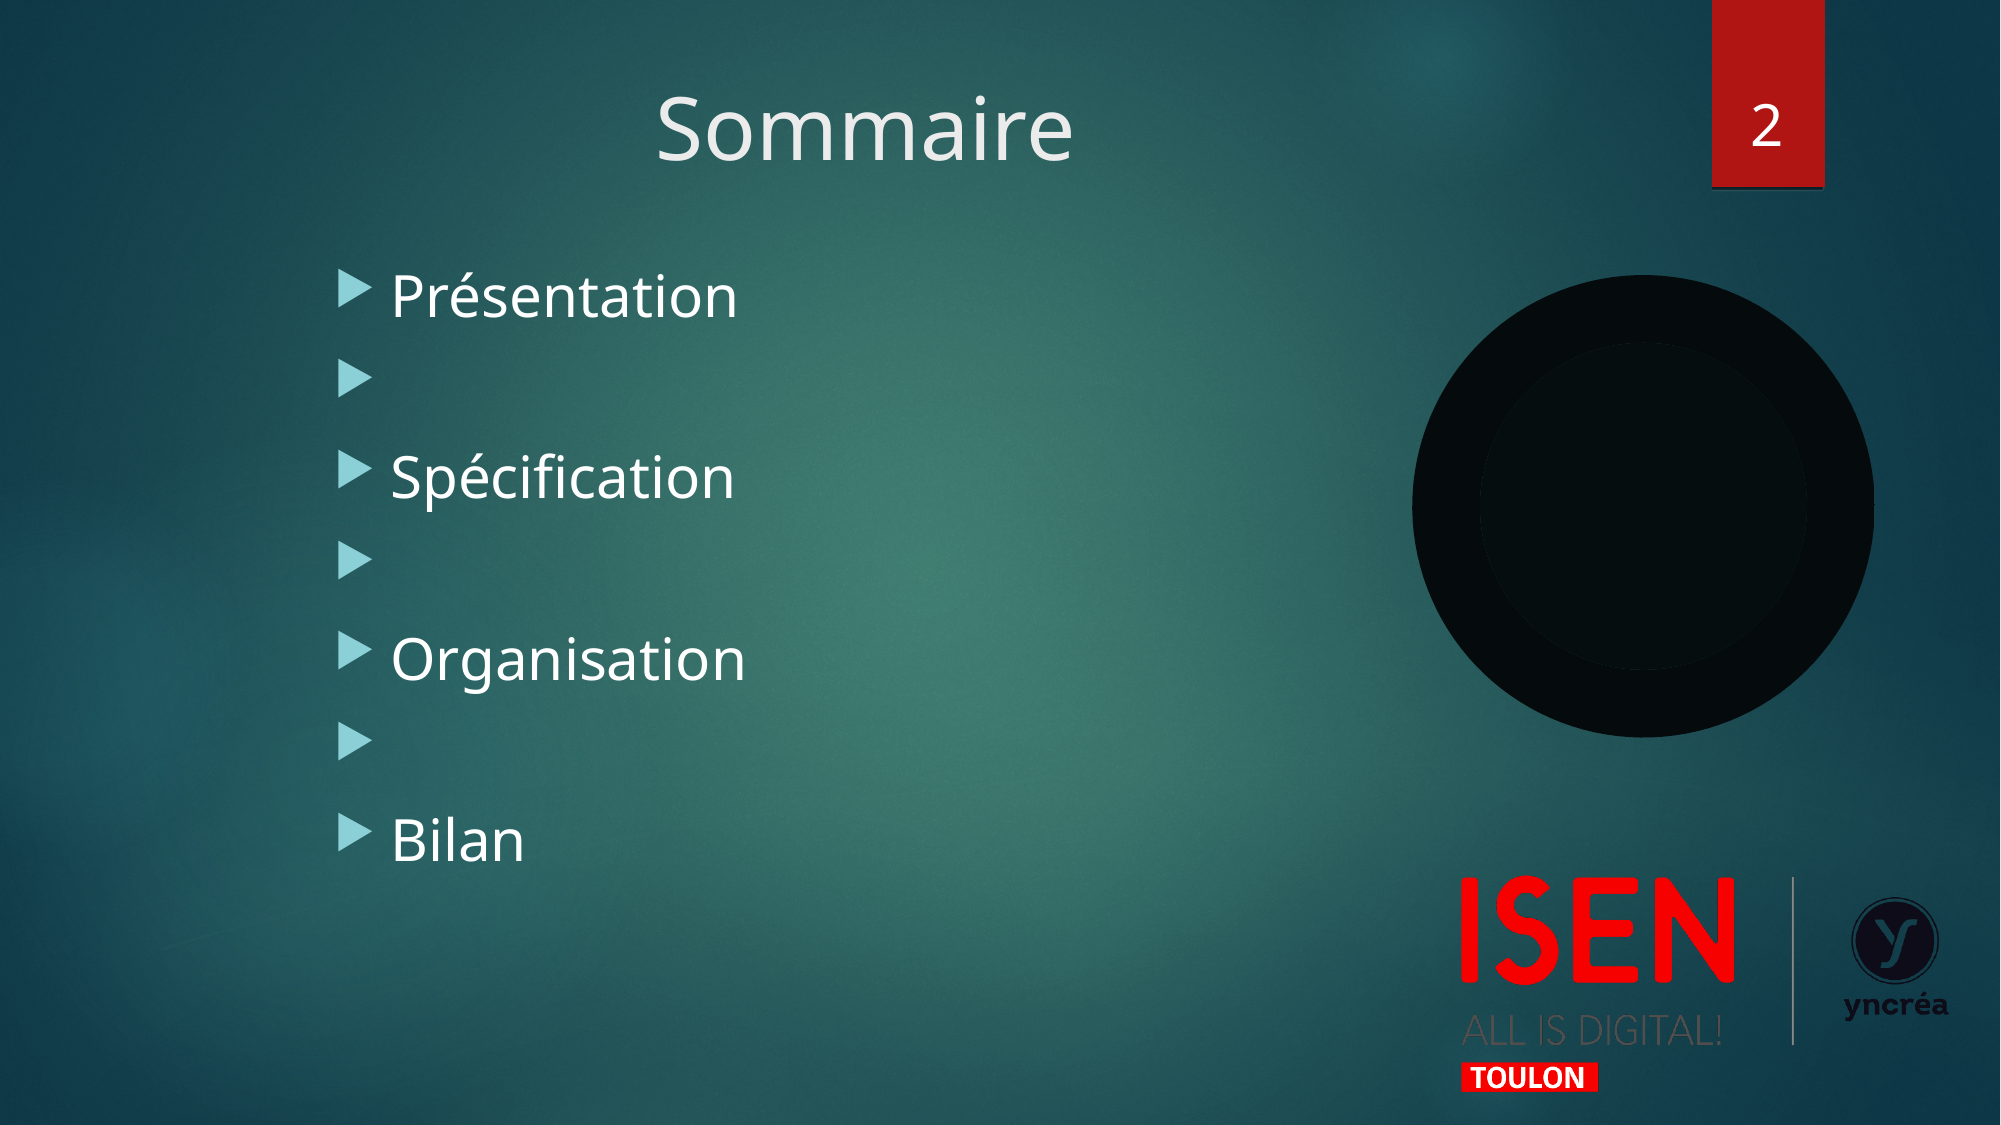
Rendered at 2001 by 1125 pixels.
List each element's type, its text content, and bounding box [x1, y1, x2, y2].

title Sommaire [105, 65, 1649, 197]
picture [1408, 842, 2000, 1125]
text_box 2 [1698, 48, 1836, 175]
list Présentation Spécification Organisation Bilan [319, 251, 1220, 1125]
